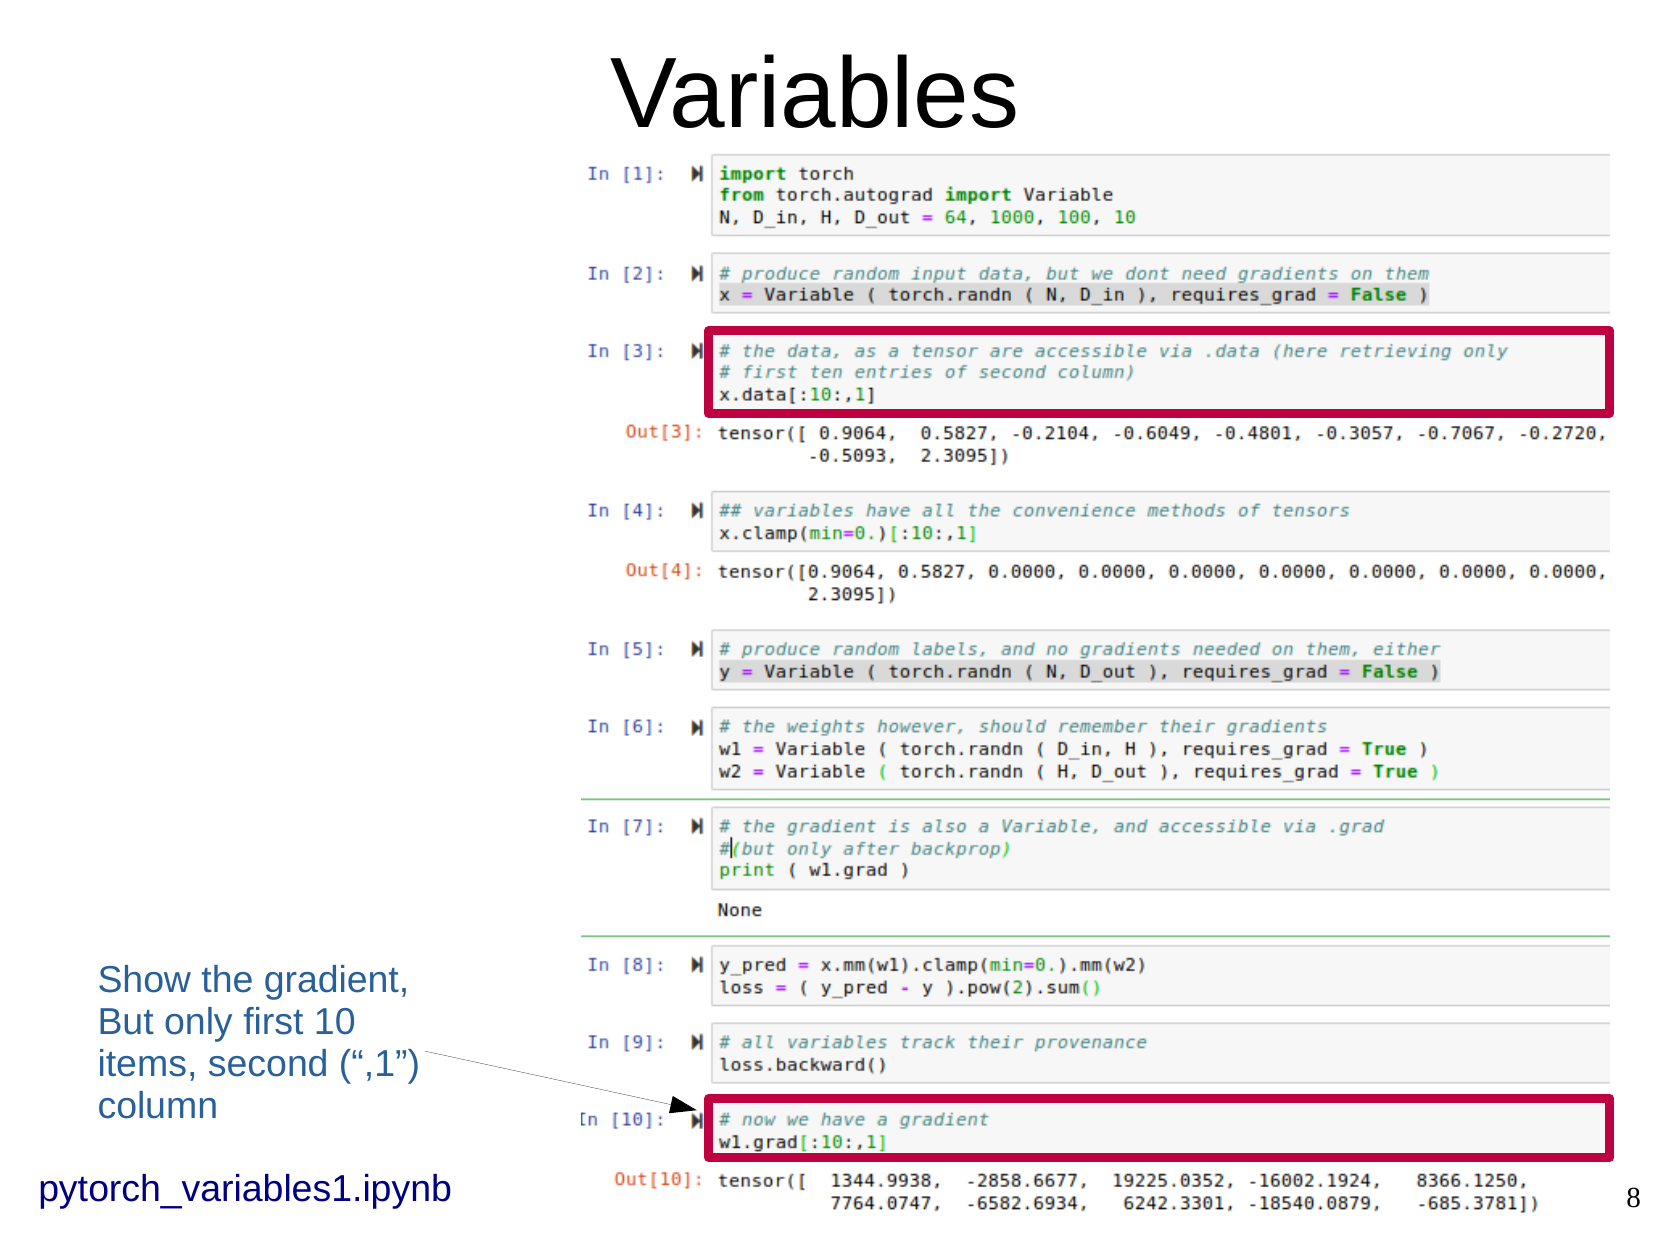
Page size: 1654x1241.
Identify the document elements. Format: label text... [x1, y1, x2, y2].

picture [581, 135, 1610, 1237]
text_box pytorch_variables1.ipynb [23, 1159, 556, 1217]
text_box <number> [1610, 1181, 1642, 1228]
picture [713, 1103, 1605, 1153]
text_box Variables [88, 29, 1542, 157]
text_box Show the gradient, But only first 10 items, second (“,1”) column [82, 950, 449, 1134]
picture [713, 335, 1605, 409]
